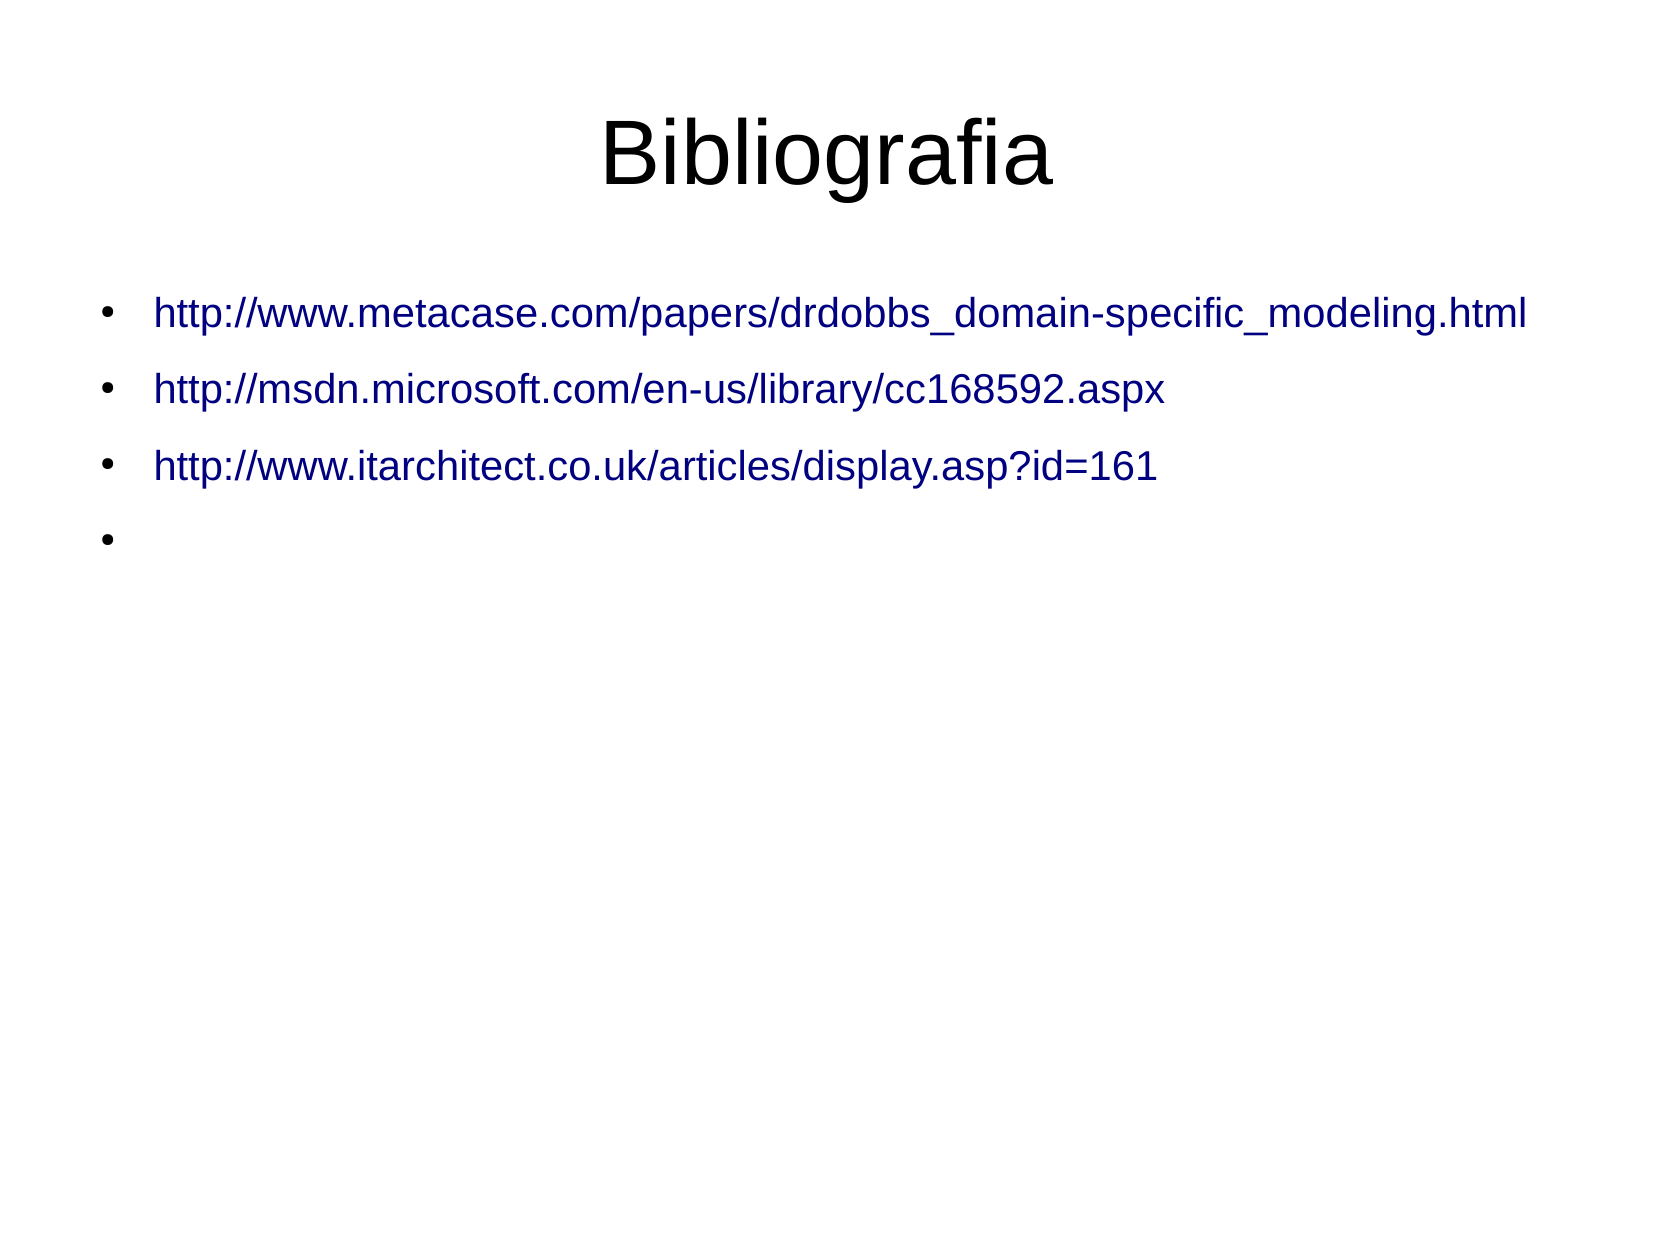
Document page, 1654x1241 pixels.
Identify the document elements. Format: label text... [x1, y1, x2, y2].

title Bibliografia [82, 56, 1571, 250]
list http://www.metacase.com/papers/drdobbs_domain-specific_modeling.html http://msdn.microsoft.com/en-us/library/cc168592.aspx http://www.itarchitect.co.uk/articles/display.asp?id=161 [82, 290, 1571, 1094]
